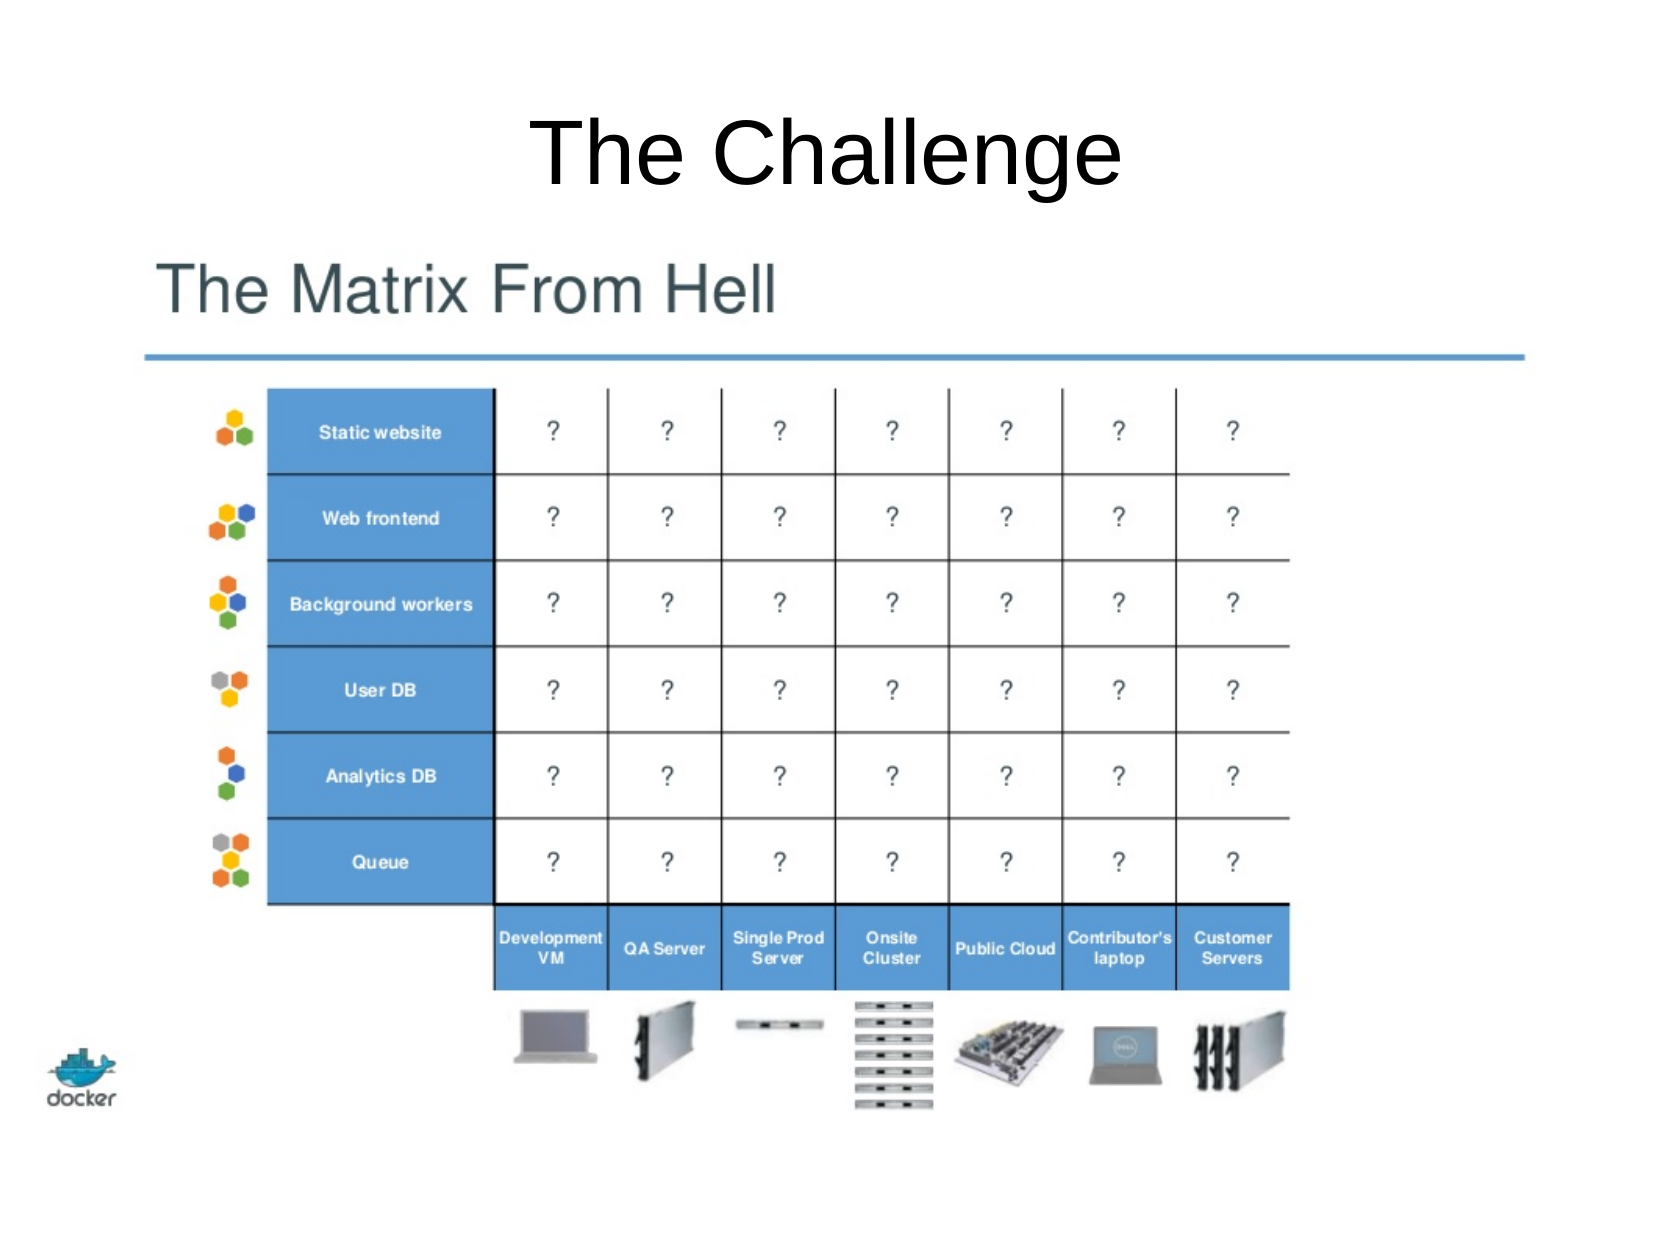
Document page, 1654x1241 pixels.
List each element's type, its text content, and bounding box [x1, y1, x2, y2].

title The Challenge [82, 49, 1571, 225]
picture [35, 225, 1636, 1126]
